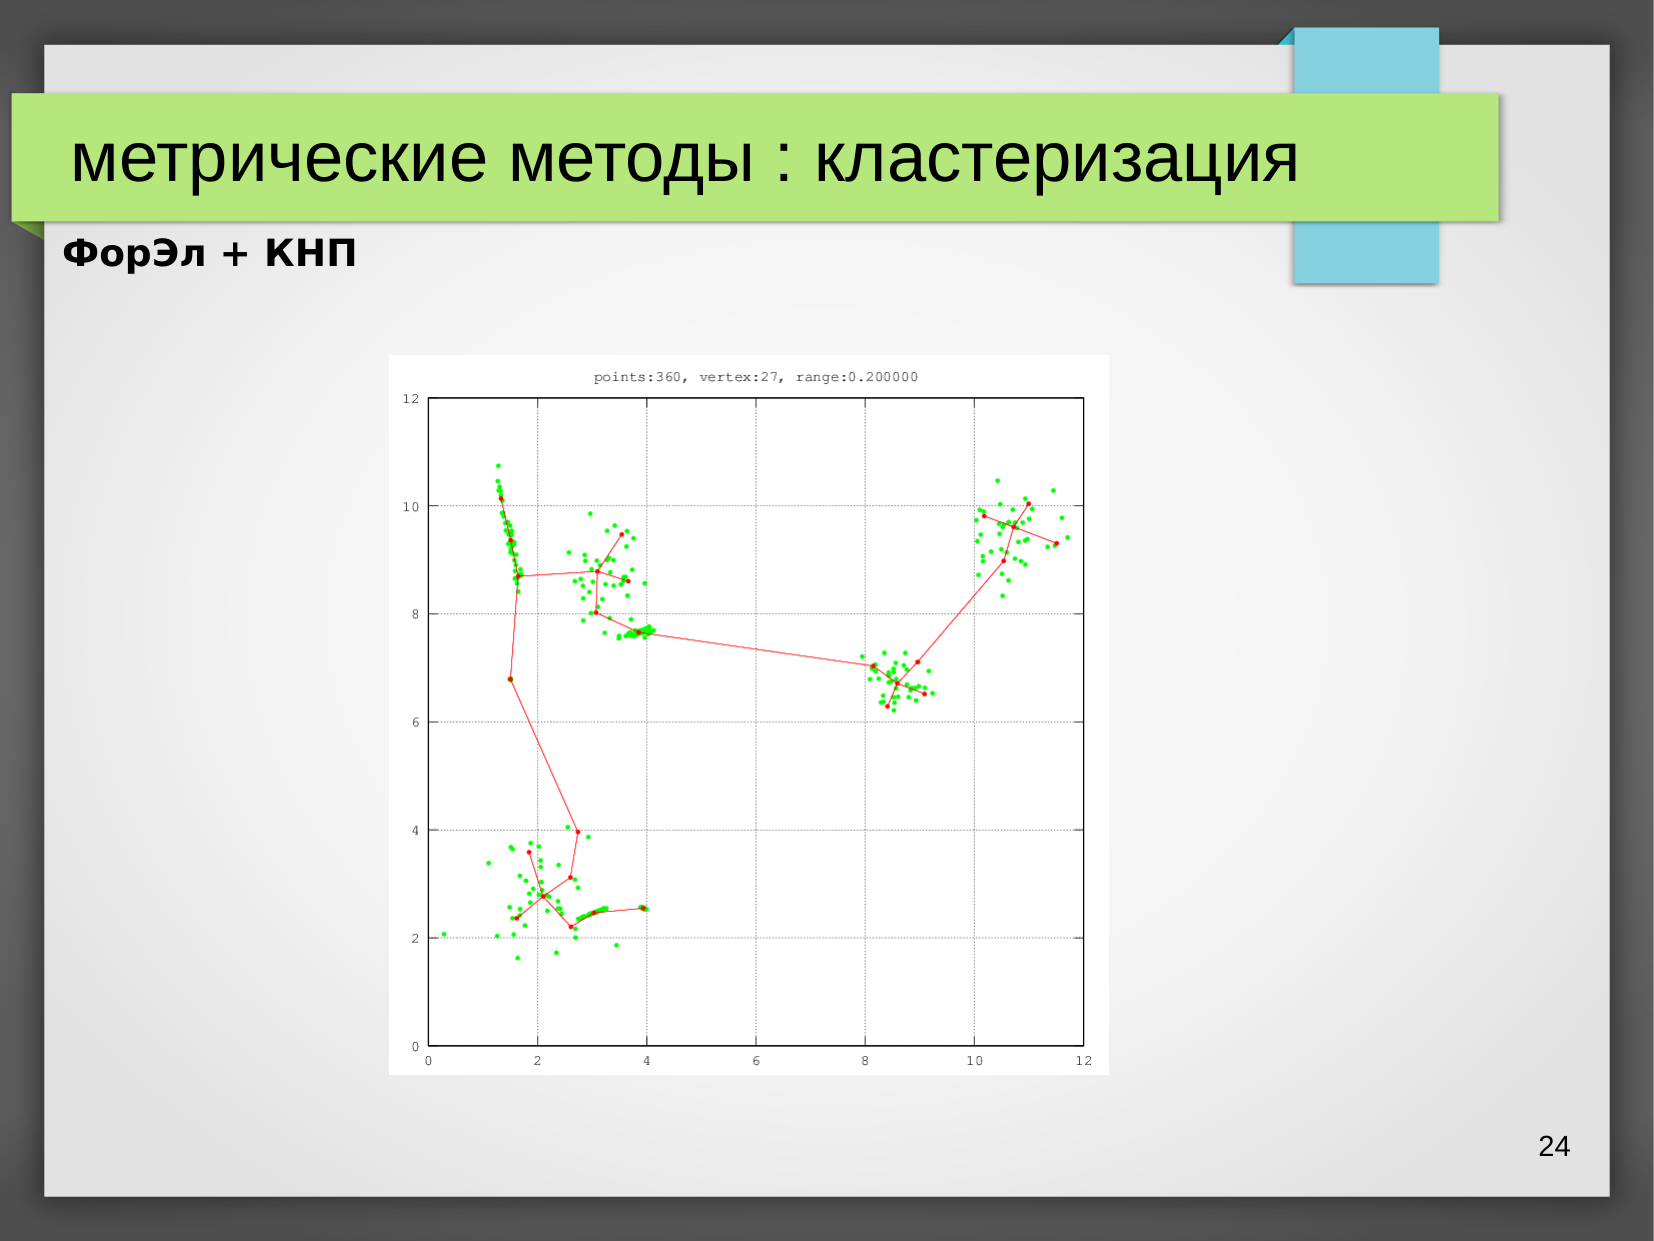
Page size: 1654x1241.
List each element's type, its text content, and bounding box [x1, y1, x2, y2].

title метрические методы : кластеризация [70, 117, 1382, 197]
picture [0, 0, 1654, 1241]
text_box ФорЭл + КНП [47, 224, 1217, 285]
